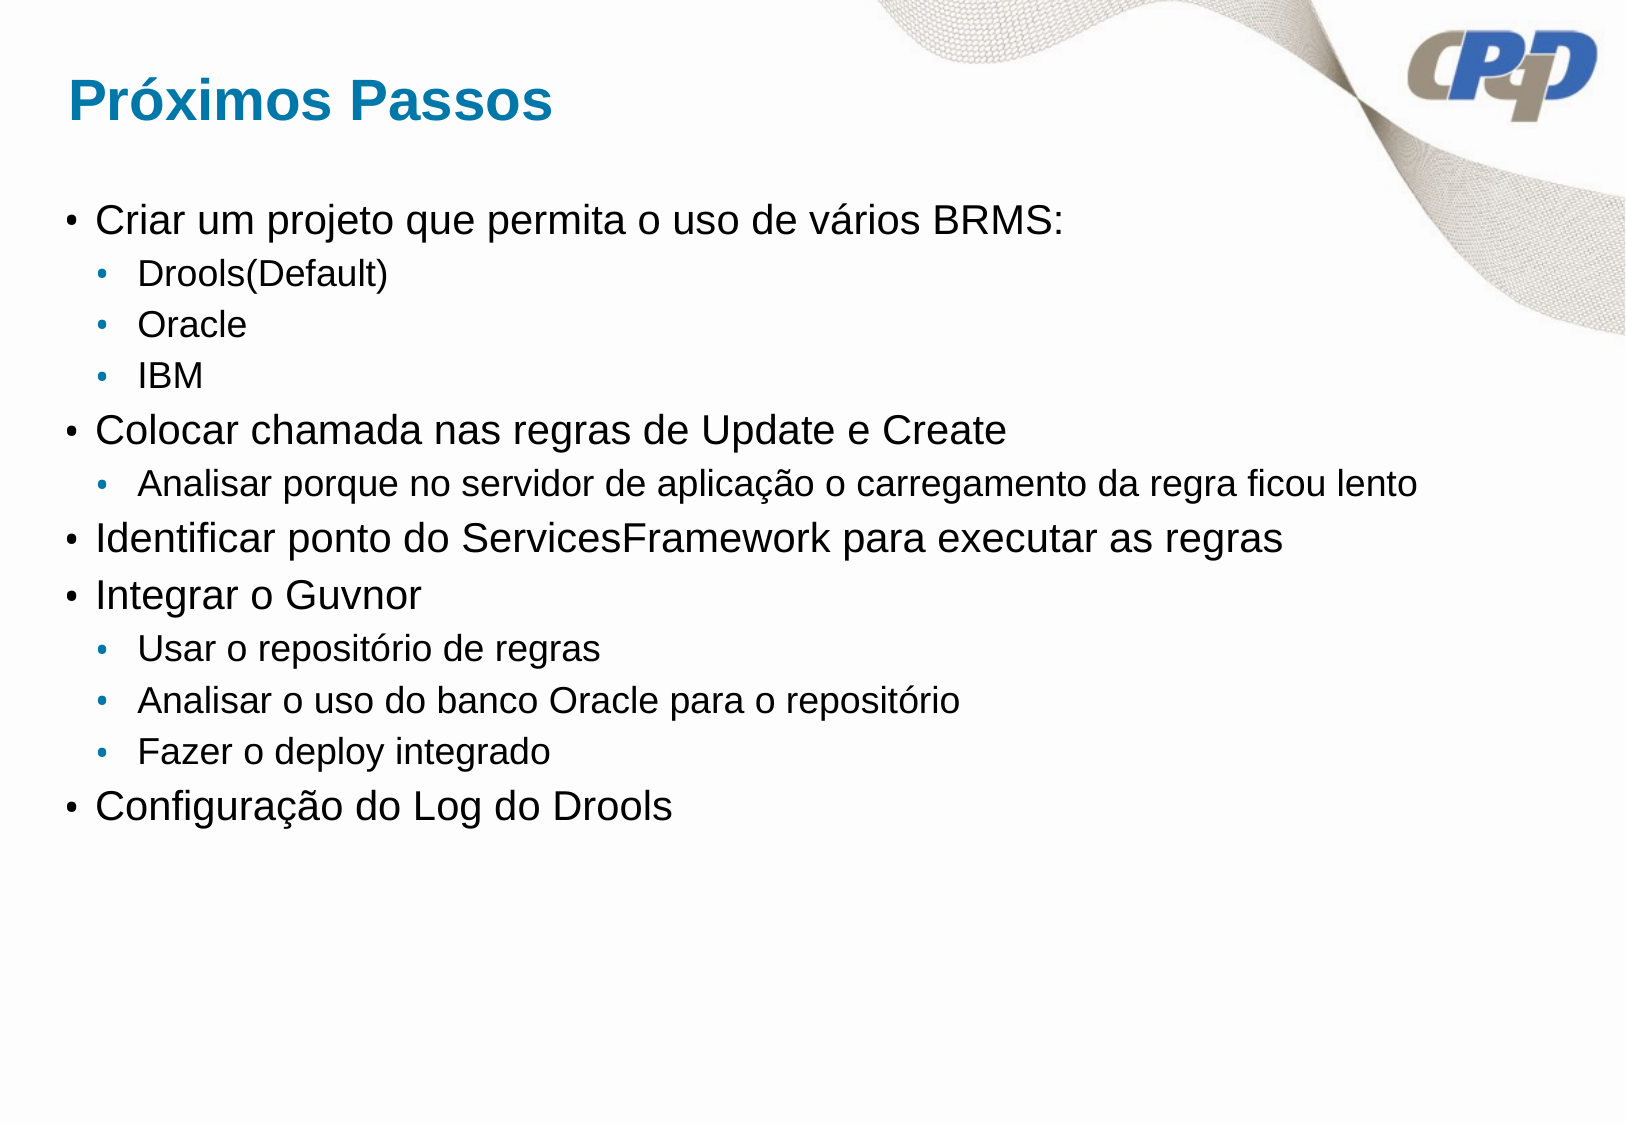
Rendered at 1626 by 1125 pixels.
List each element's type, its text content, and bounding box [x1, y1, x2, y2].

list Criar um projeto que permita o uso de vários BRMS: Drools(Default) Oracle IBM Colocar chamada nas regras de Update e Create Analisar porque no servidor de aplicação o carregamento da regra ficou lento Identificar ponto do ServicesFramework para executar as regras Integrar o Guvnor Usar o repositório de regras Analisar o uso do banco Oracle para o repositório Fazer o deploy integrado Configuração do Log do Drools [63, 196, 1544, 925]
title Próximos Passos [68, 64, 1288, 136]
picture [0, 0, 1626, 1125]
